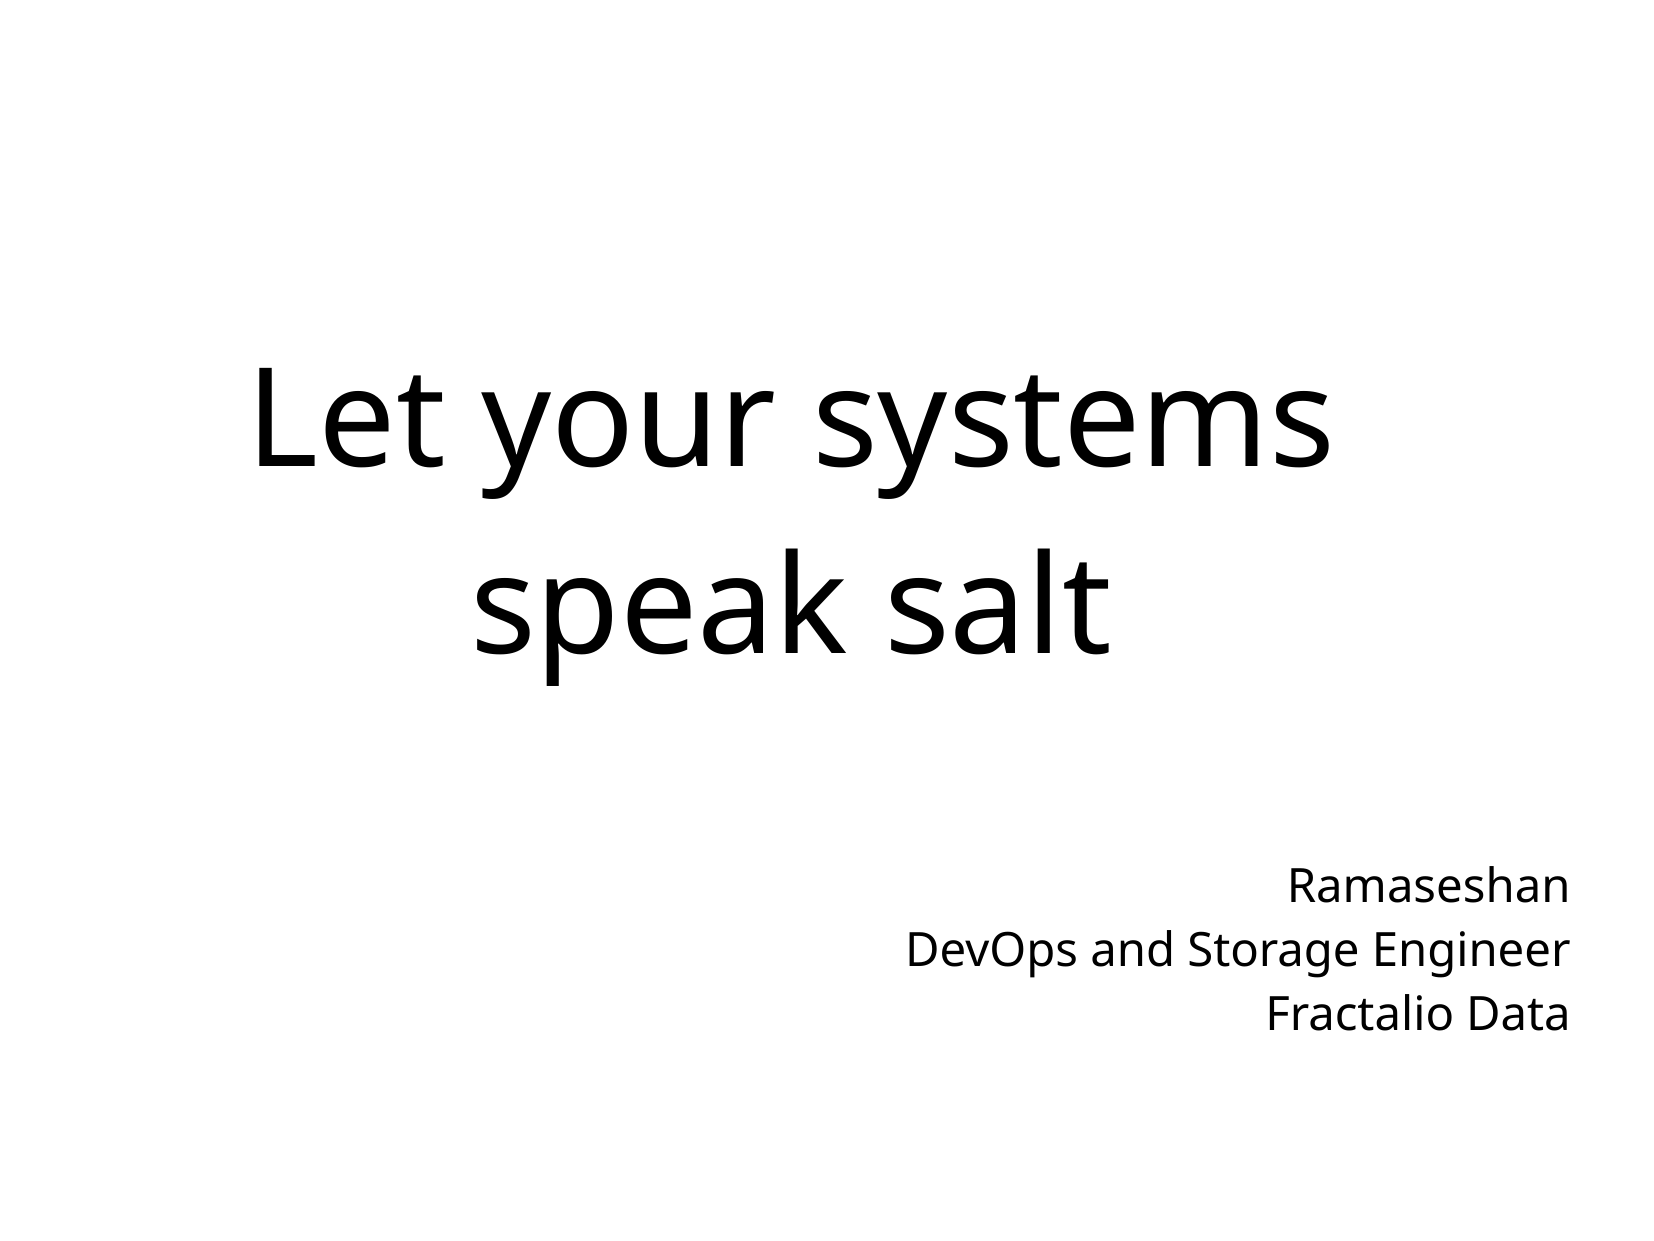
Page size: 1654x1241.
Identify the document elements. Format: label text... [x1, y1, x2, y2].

title Let your systems speak salt [47, 367, 1536, 647]
list Ramaseshan DevOps and Storage Engineer Fractalio Data [82, 766, 1571, 1110]
